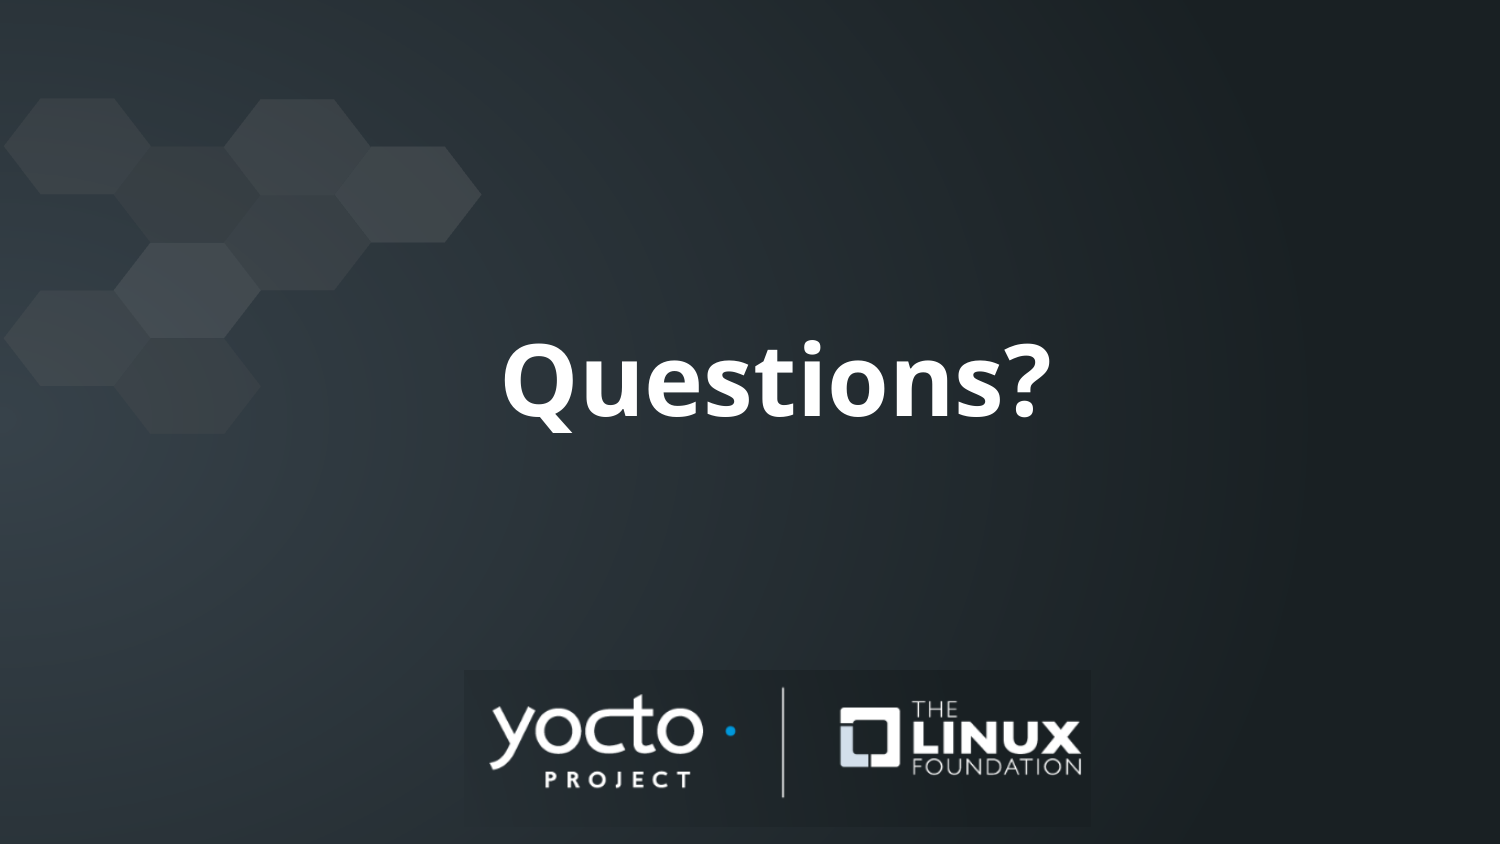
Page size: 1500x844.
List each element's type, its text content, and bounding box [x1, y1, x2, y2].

picture [0, 0, 1500, 844]
title Questions? [307, 316, 1246, 527]
